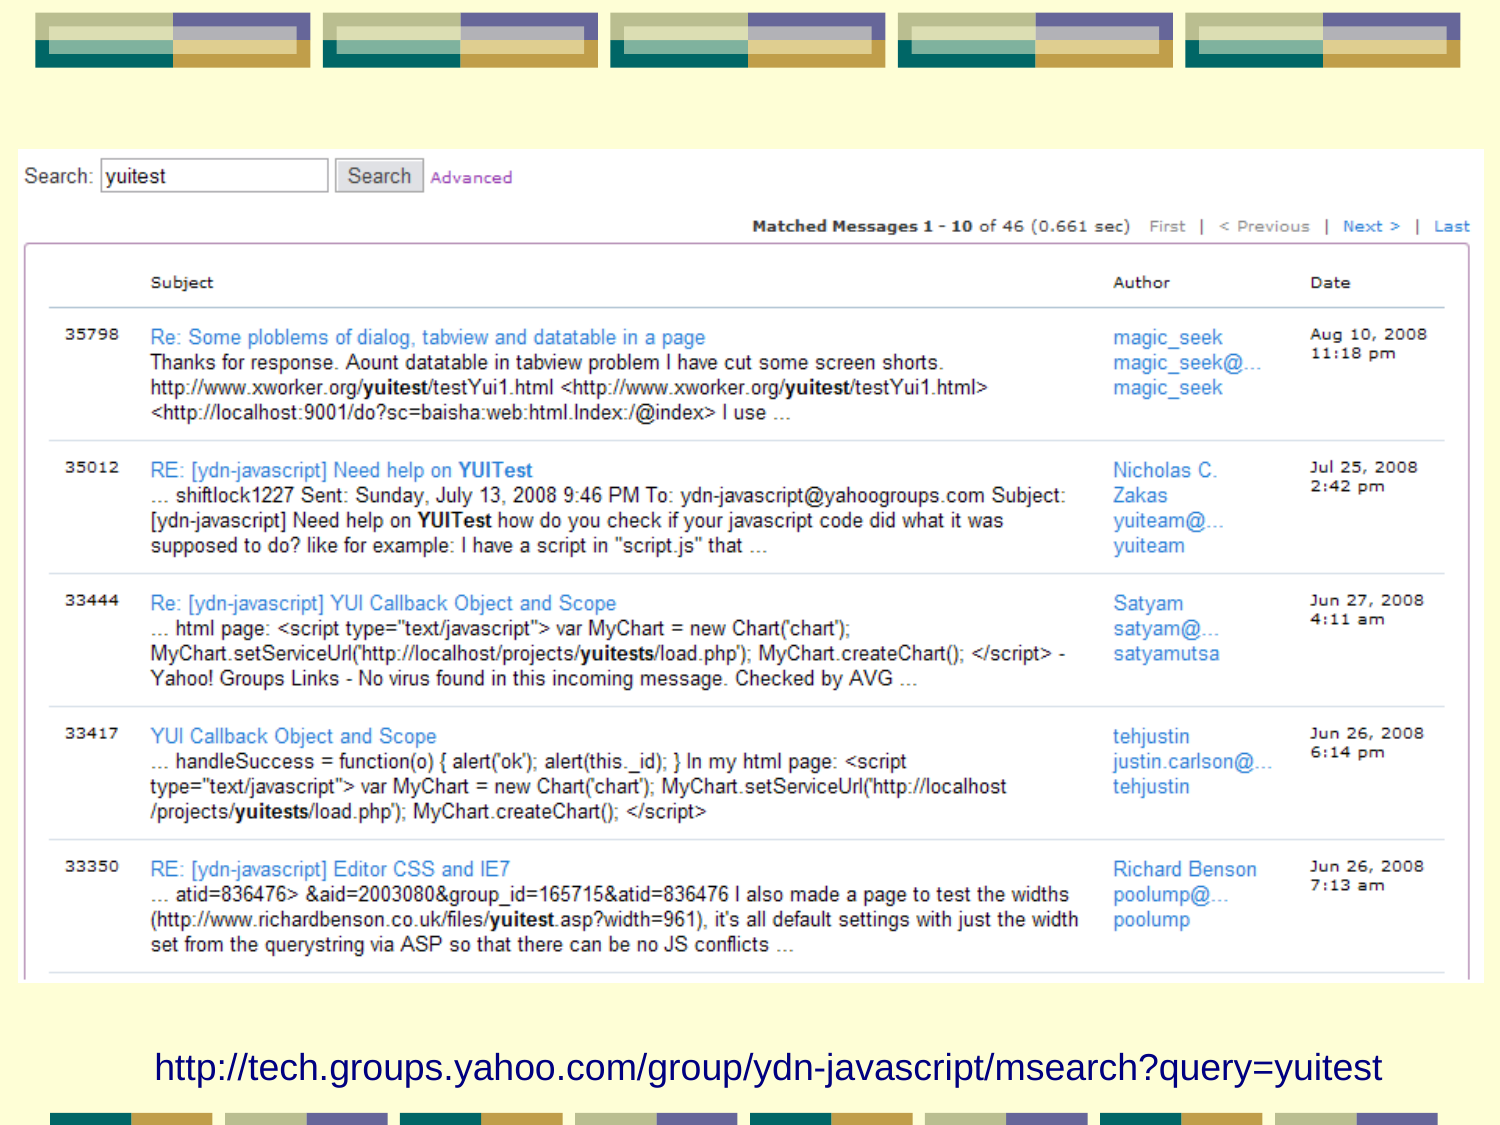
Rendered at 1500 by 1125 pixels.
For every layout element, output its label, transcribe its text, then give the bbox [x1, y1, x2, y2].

picture [18, 149, 1484, 983]
text_box http://tech.groups.yahoo.com/group/ydn-javascript/msearch?query=yuitest [143, 1043, 1394, 1104]
